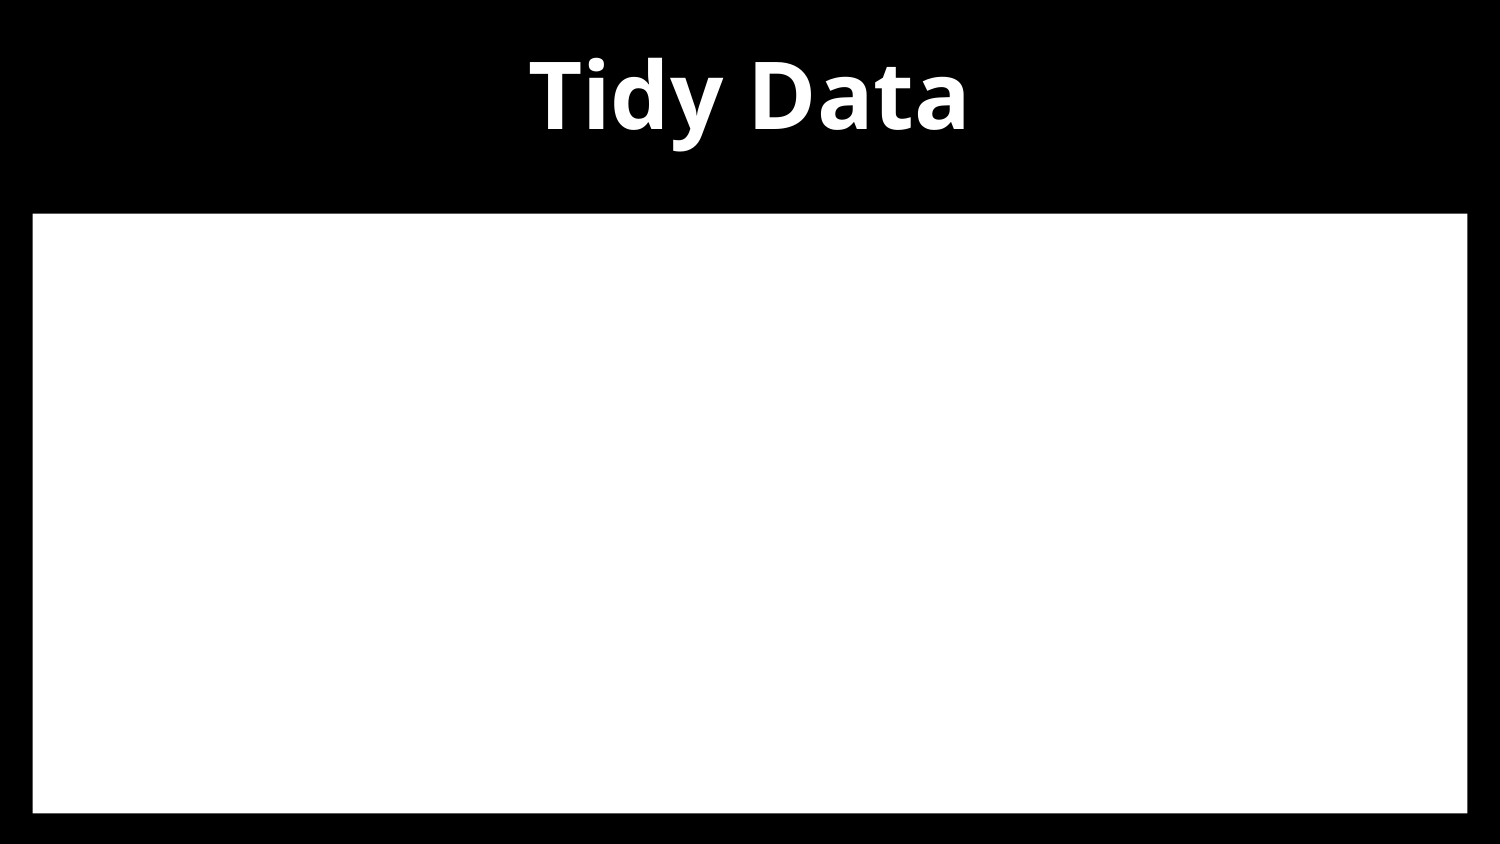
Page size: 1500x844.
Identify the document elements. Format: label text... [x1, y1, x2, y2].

text_box Tidy Data [32, 21, 1468, 210]
